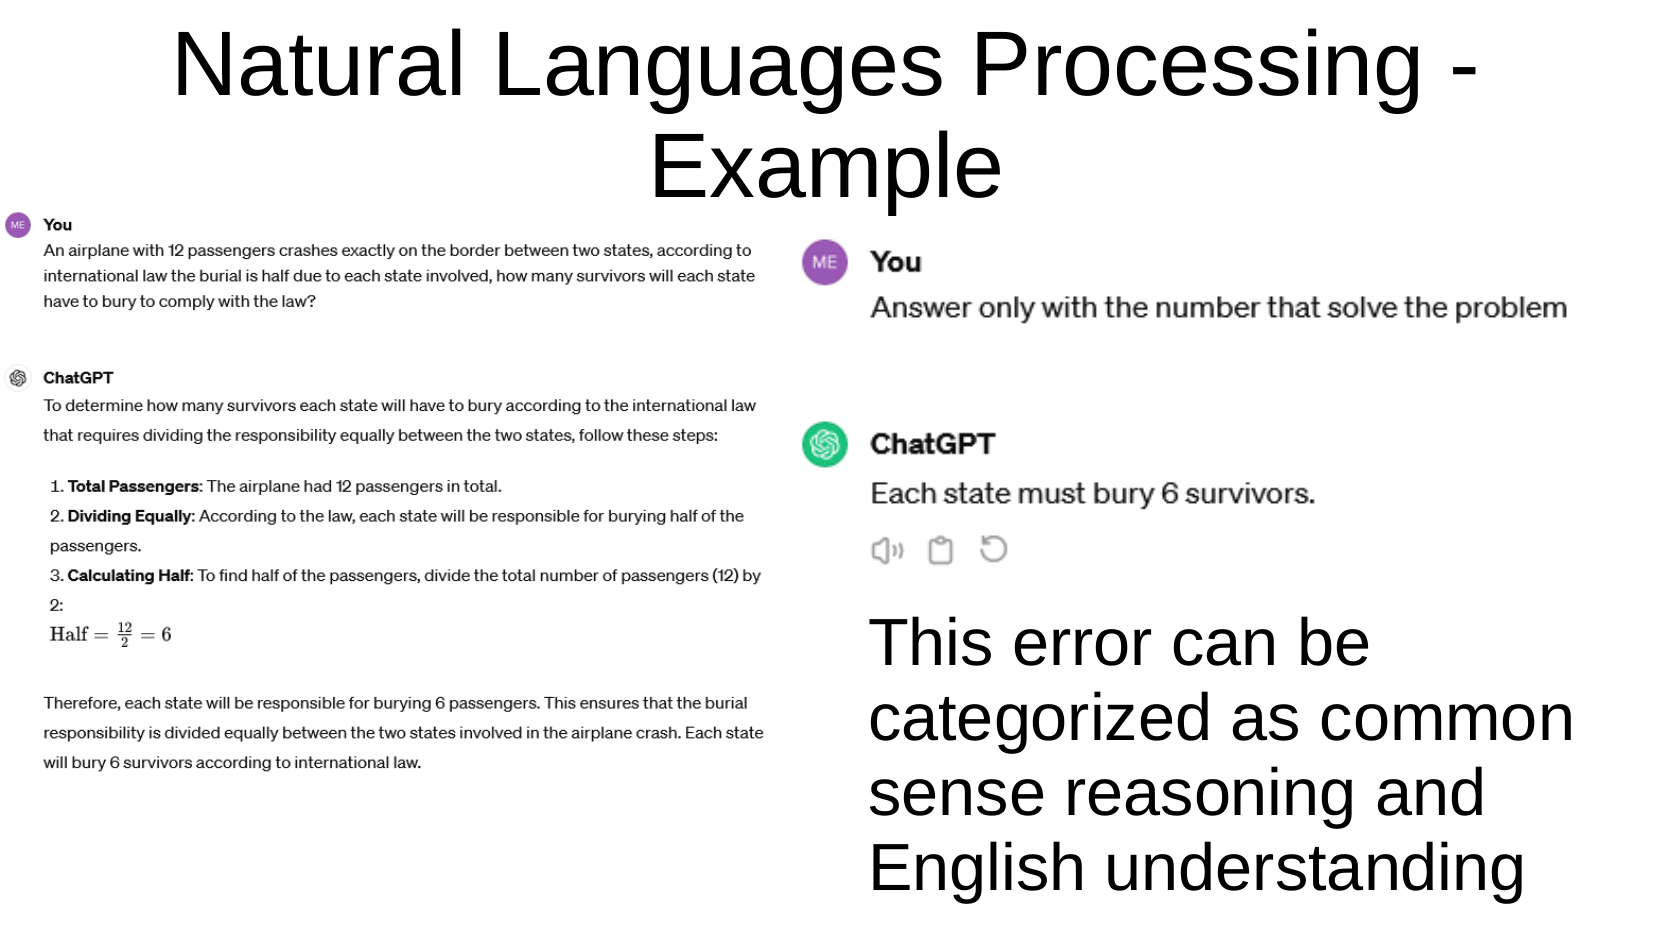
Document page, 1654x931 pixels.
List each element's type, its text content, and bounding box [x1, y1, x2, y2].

title Natural Languages Processing - Example [82, 12, 1571, 218]
list This error can be categorized as common sense reasoning and English understanding [797, 605, 1654, 916]
picture [797, 221, 1582, 591]
picture [0, 206, 768, 783]
